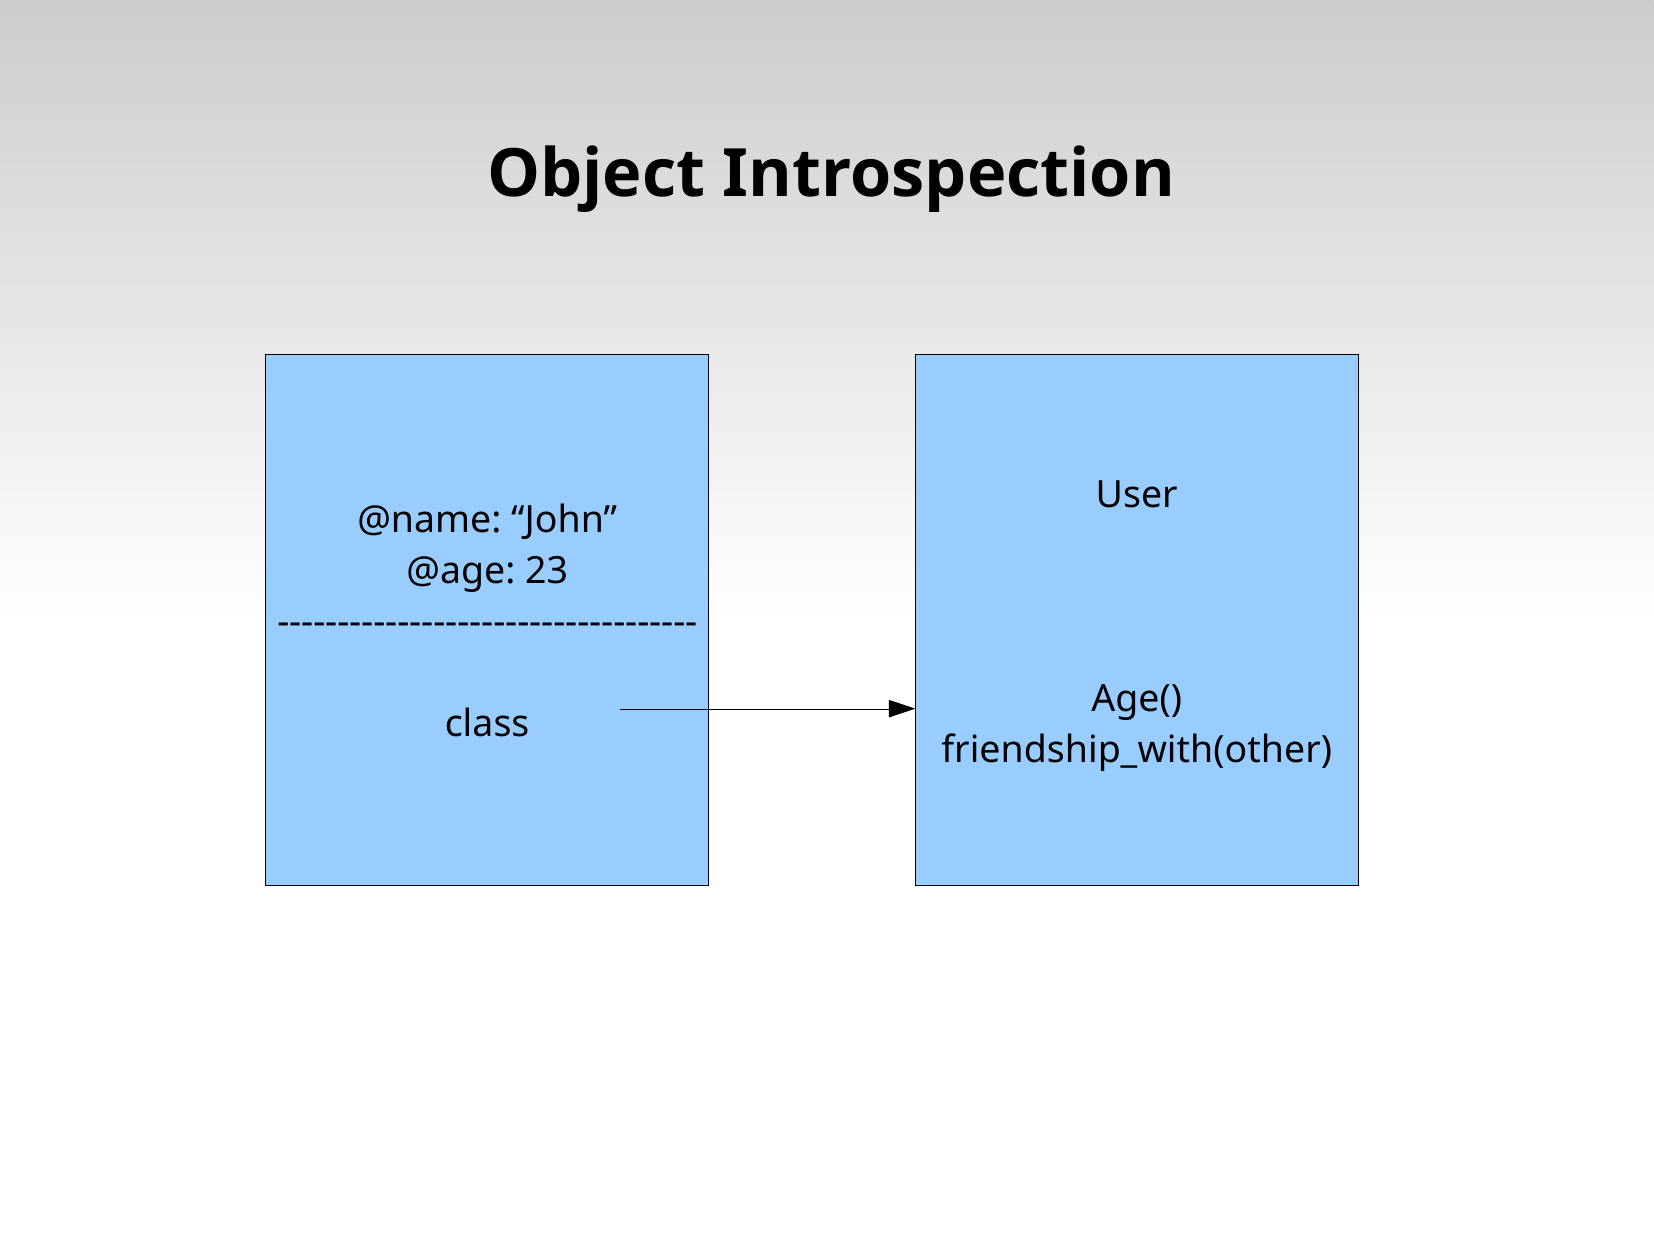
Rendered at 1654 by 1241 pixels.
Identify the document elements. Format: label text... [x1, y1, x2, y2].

text_box Object Introspection [472, 118, 1283, 214]
text_box User Age() friendship_with(other) [915, 354, 1359, 886]
text_box @name: “John” @age: 23 ----------------------------------- class [265, 354, 709, 886]
